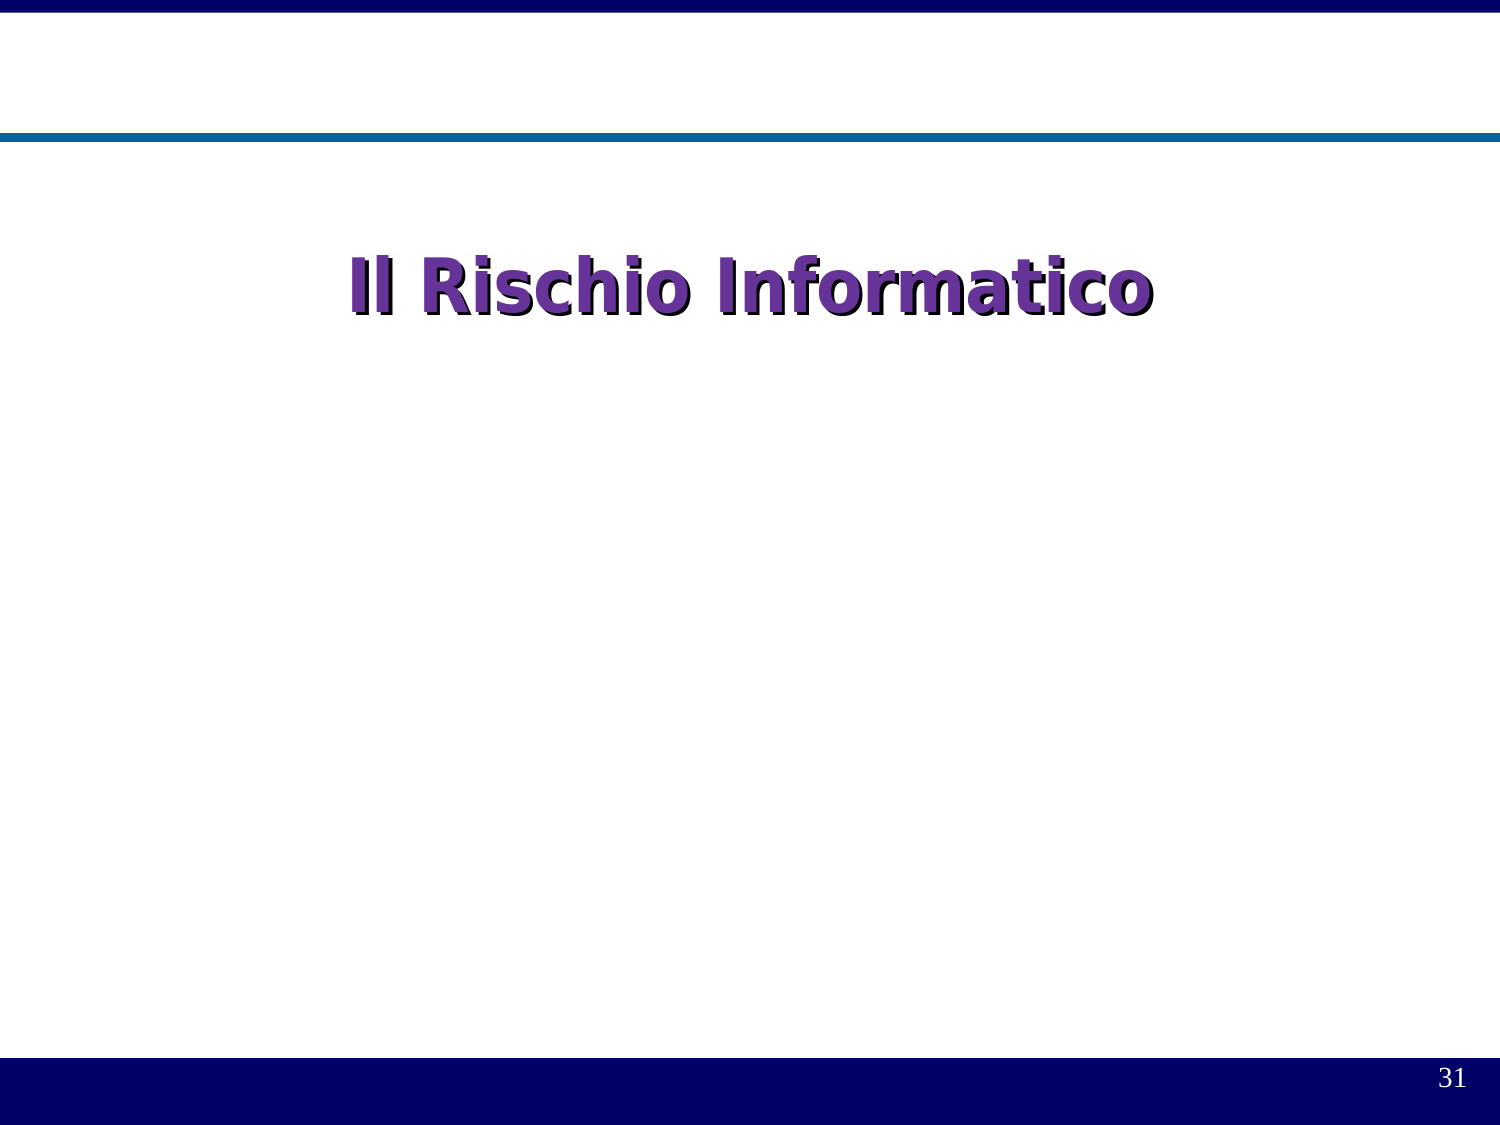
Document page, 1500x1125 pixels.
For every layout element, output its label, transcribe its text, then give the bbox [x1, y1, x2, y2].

subtitle Il Rischio Informatico [30, 0, 1471, 580]
